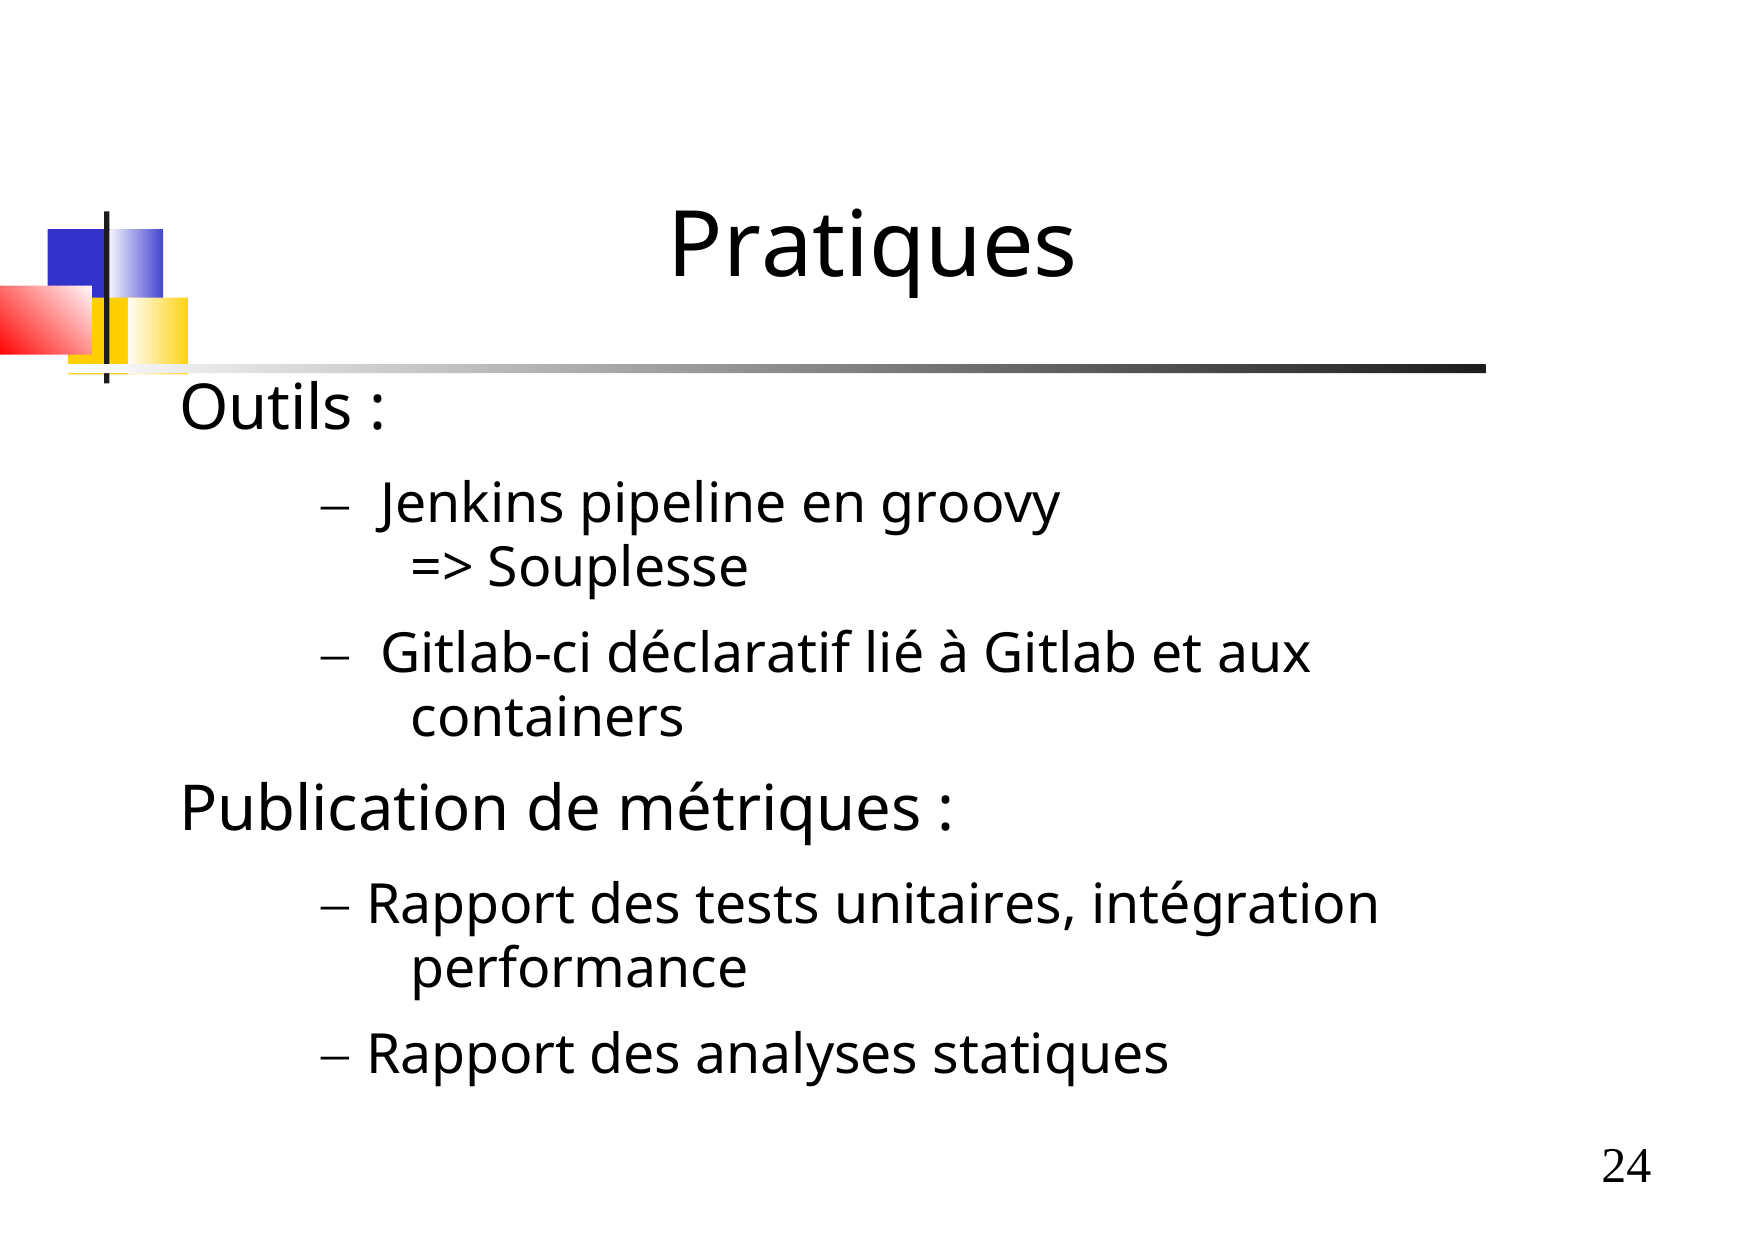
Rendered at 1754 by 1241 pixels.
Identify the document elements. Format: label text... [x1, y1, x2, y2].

title Pratiques [179, 139, 1567, 351]
list Outils : Jenkins pipeline en groovy => Souplesse Gitlab-ci déclaratif lié à Gitlab et aux containers Publication de métriques : Rapport des tests unitaires, intégration performance Rapport des analyses statiques [179, 371, 1567, 1091]
